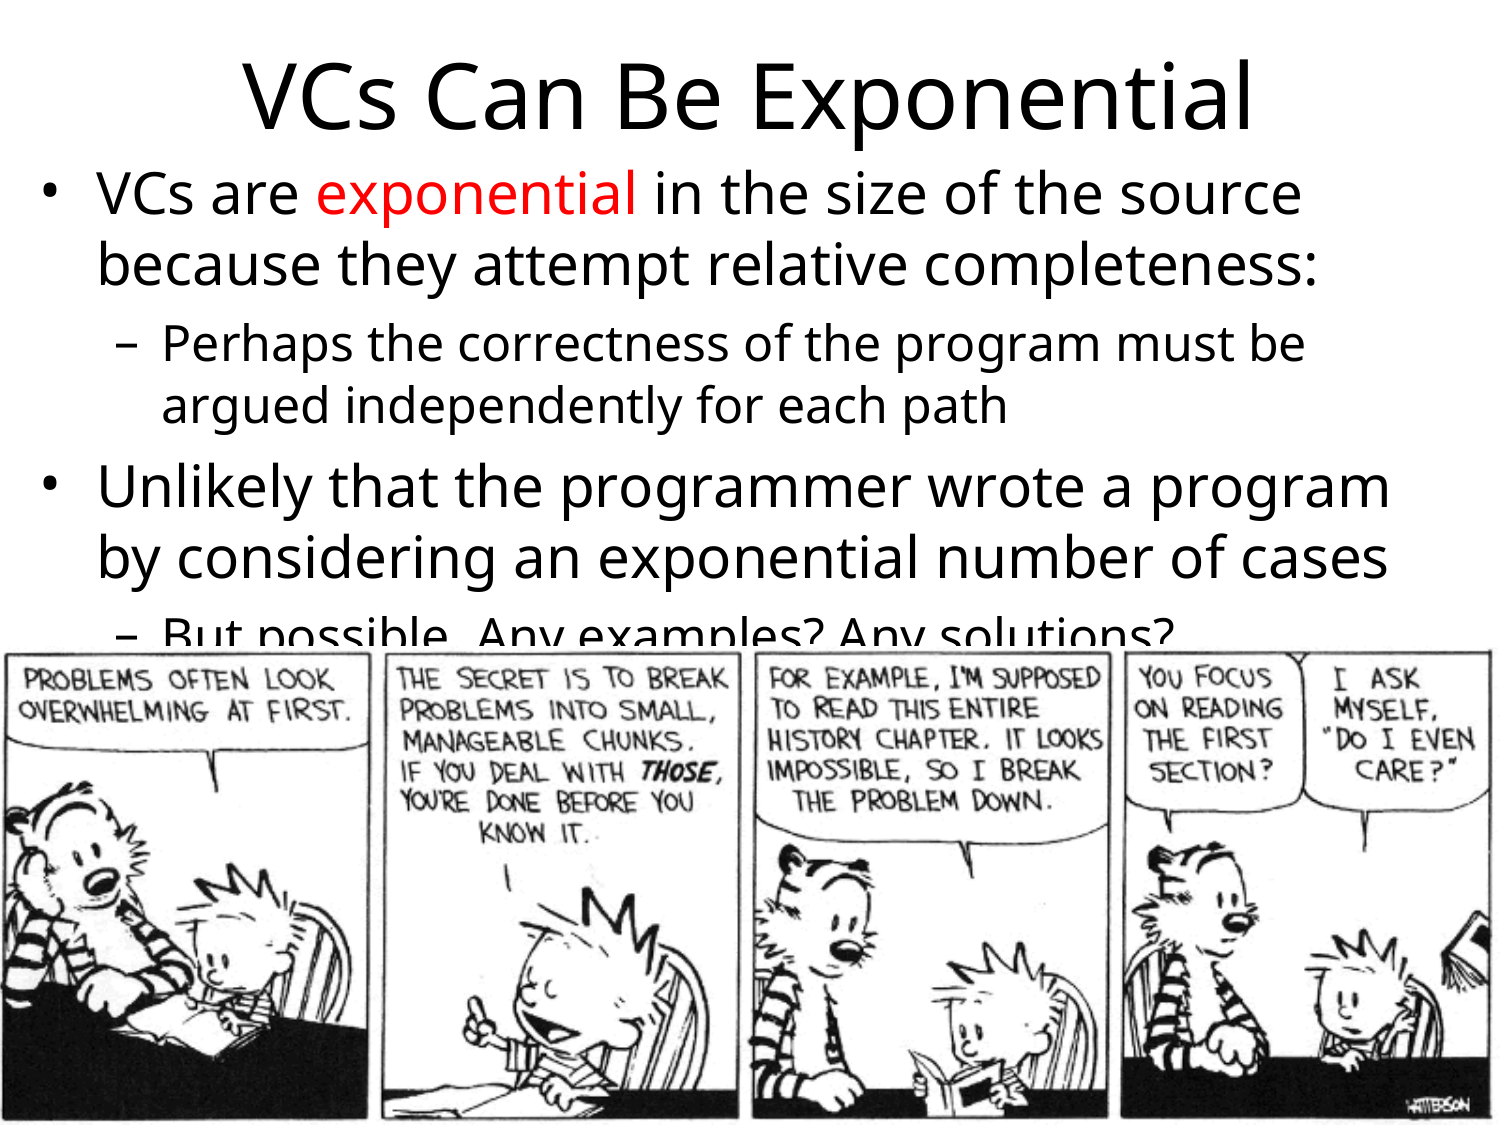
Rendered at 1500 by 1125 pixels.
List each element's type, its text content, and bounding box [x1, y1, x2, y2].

list VCs are exponential in the size of the source because they attempt relative completeness: Perhaps the correctness of the program must be argued independently for each path Unlikely that the programmer wrote a program by considering an exponential number of cases But possible. Any examples? Any solutions? [24, 149, 1476, 646]
picture [0, 646, 1500, 1125]
title VCs Can Be Exponential [24, 0, 1476, 149]
